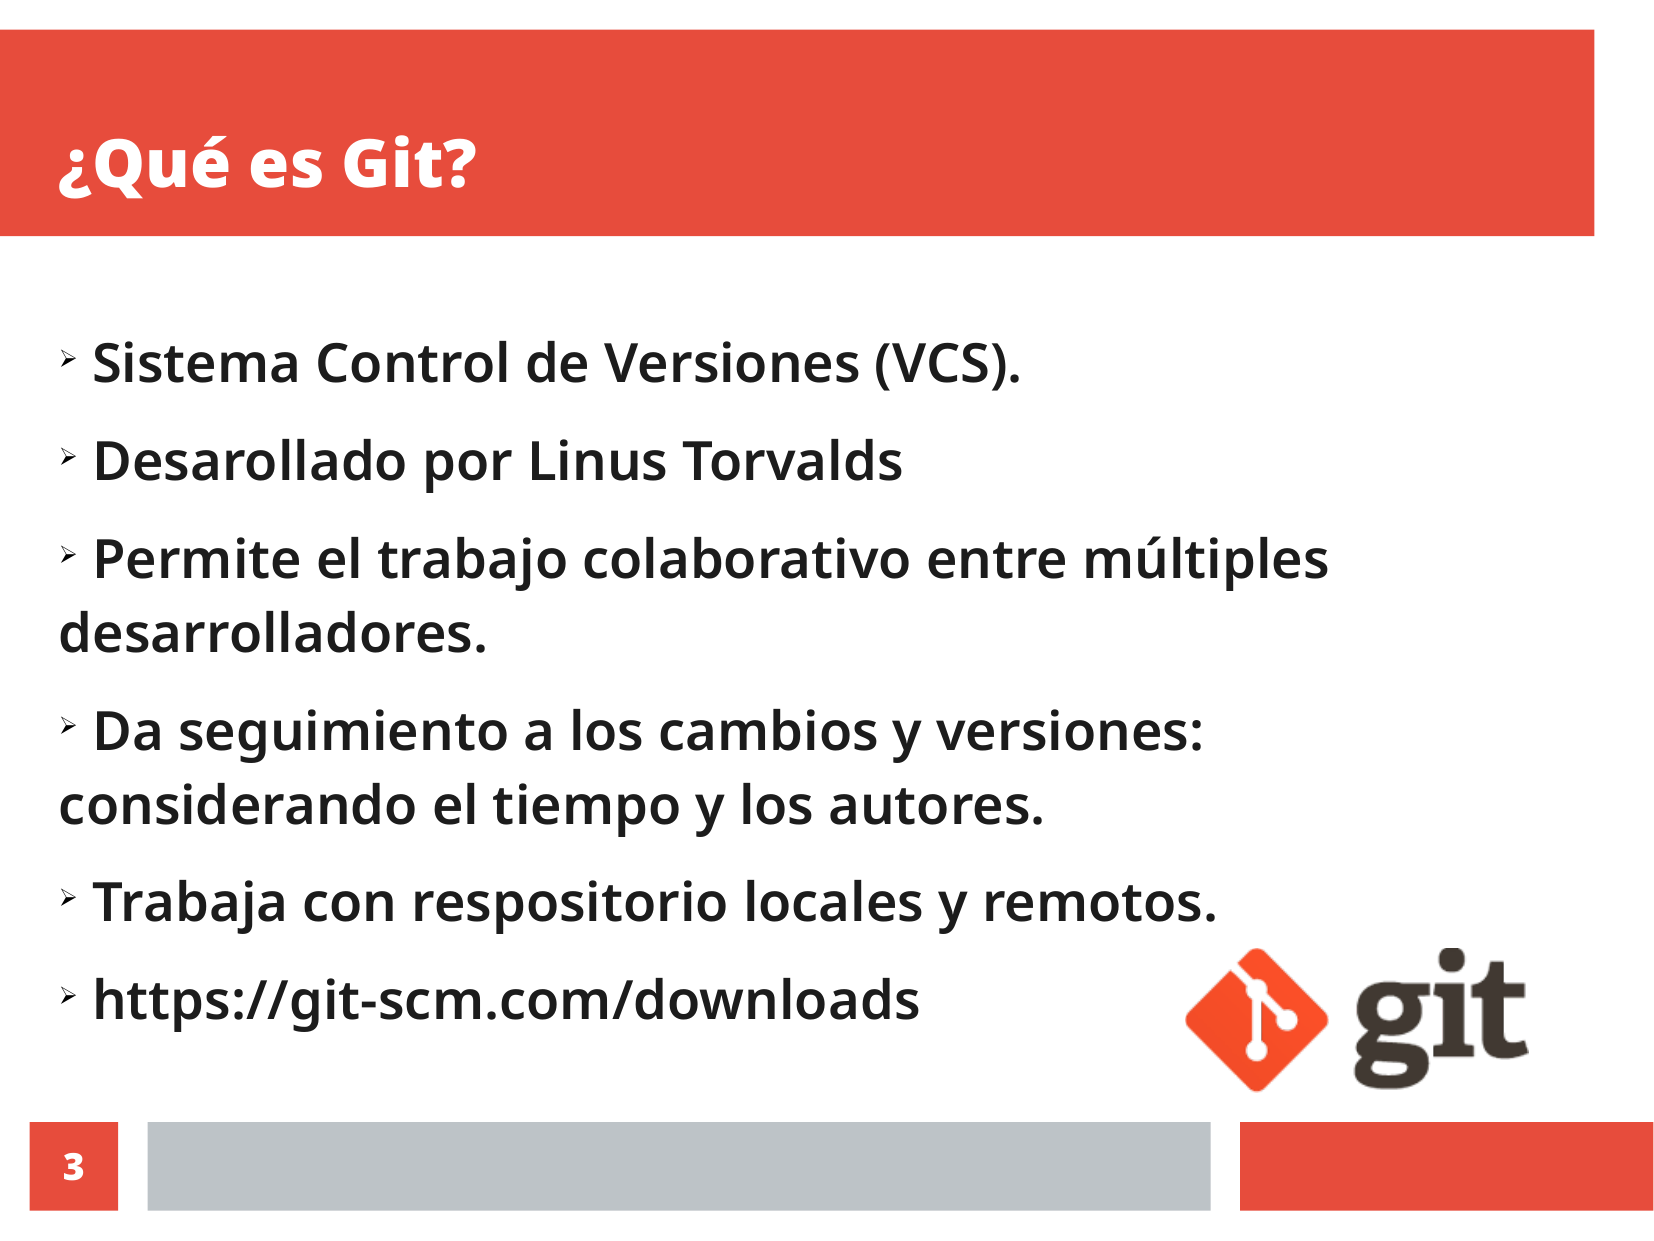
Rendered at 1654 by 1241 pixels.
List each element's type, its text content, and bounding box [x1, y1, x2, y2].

list Sistema Control de Versiones (VCS). Desarollado por Linus Torvalds Permite el trabajo colaborativo entre múltiples desarrolladores. Da seguimiento a los cambios y versiones: considerando el tiempo y los autores. Trabaja con respositorio locales y remotos. https://git-scm.com/downloads [59, 324, 1565, 1093]
picture [1185, 948, 1529, 1093]
title ¿Qué es Git? [59, 59, 1595, 207]
